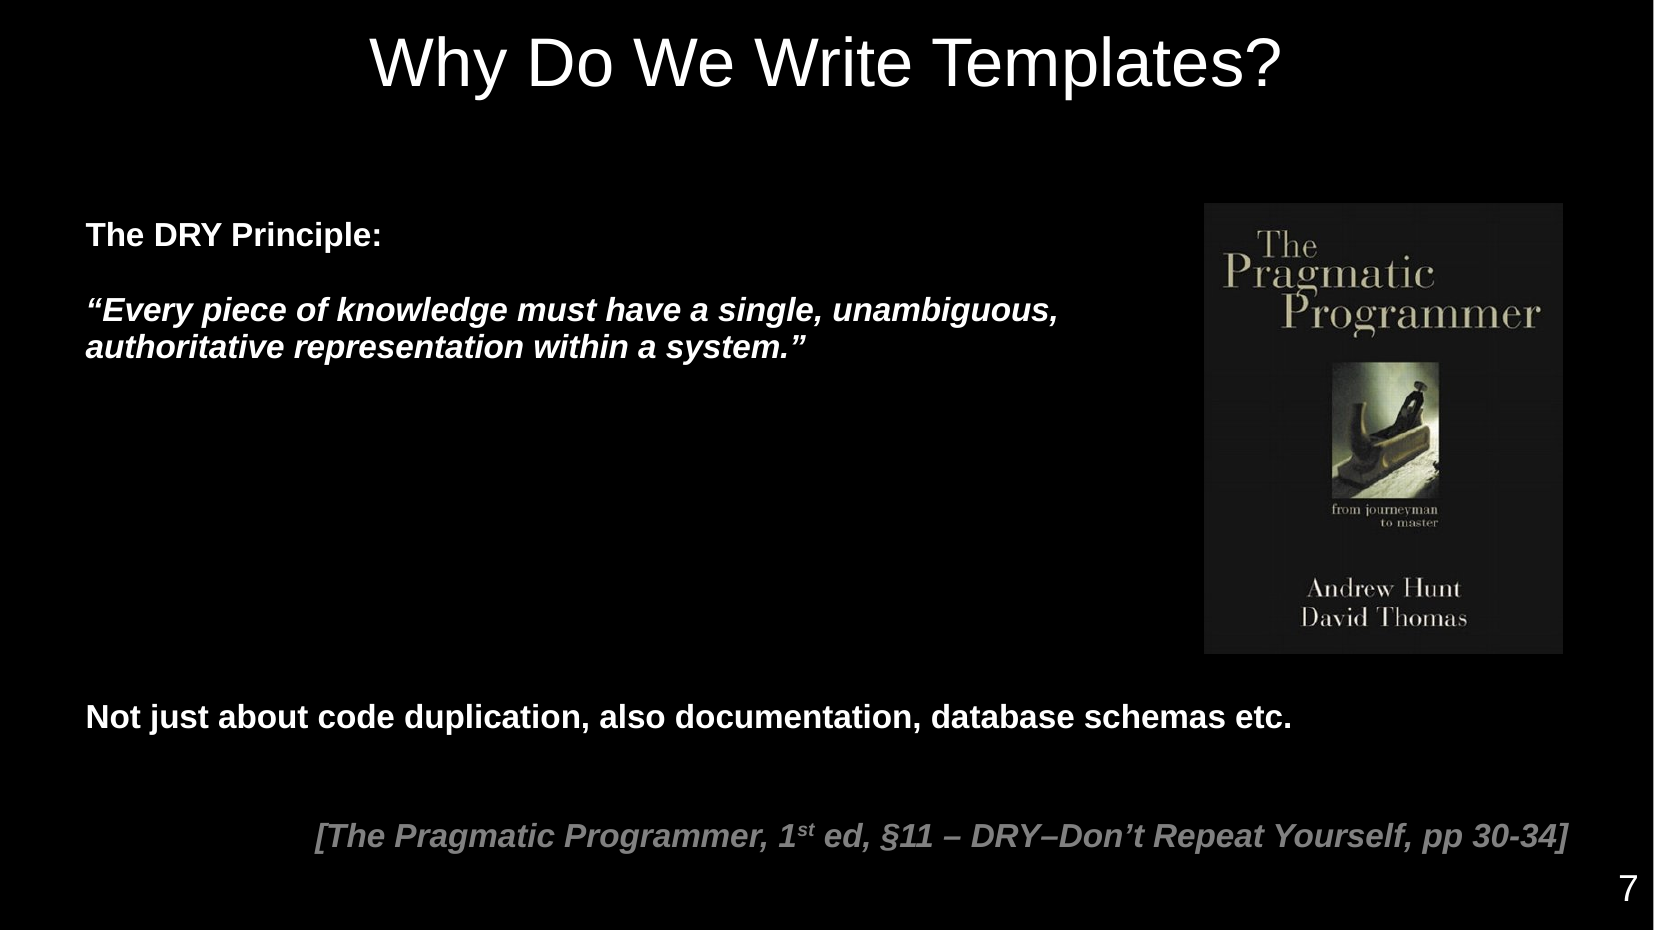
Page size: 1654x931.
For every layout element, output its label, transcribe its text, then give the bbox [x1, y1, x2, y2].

title Why Do We Write Templates? [82, 4, 1571, 121]
text_box [The Pragmatic Programmer, 1st ed, §11 – DRY–Don’t Repeat Yourself, pp 30-34] [255, 810, 1585, 862]
text_box The DRY Principle: “Every piece of knowledge must have a single, unambiguous, authoritative representation within a system.” Not just about code duplication, also documentation, database schemas etc. [85, 179, 1574, 773]
text_box <number> [1024, 860, 1654, 931]
picture [1204, 203, 1563, 654]
